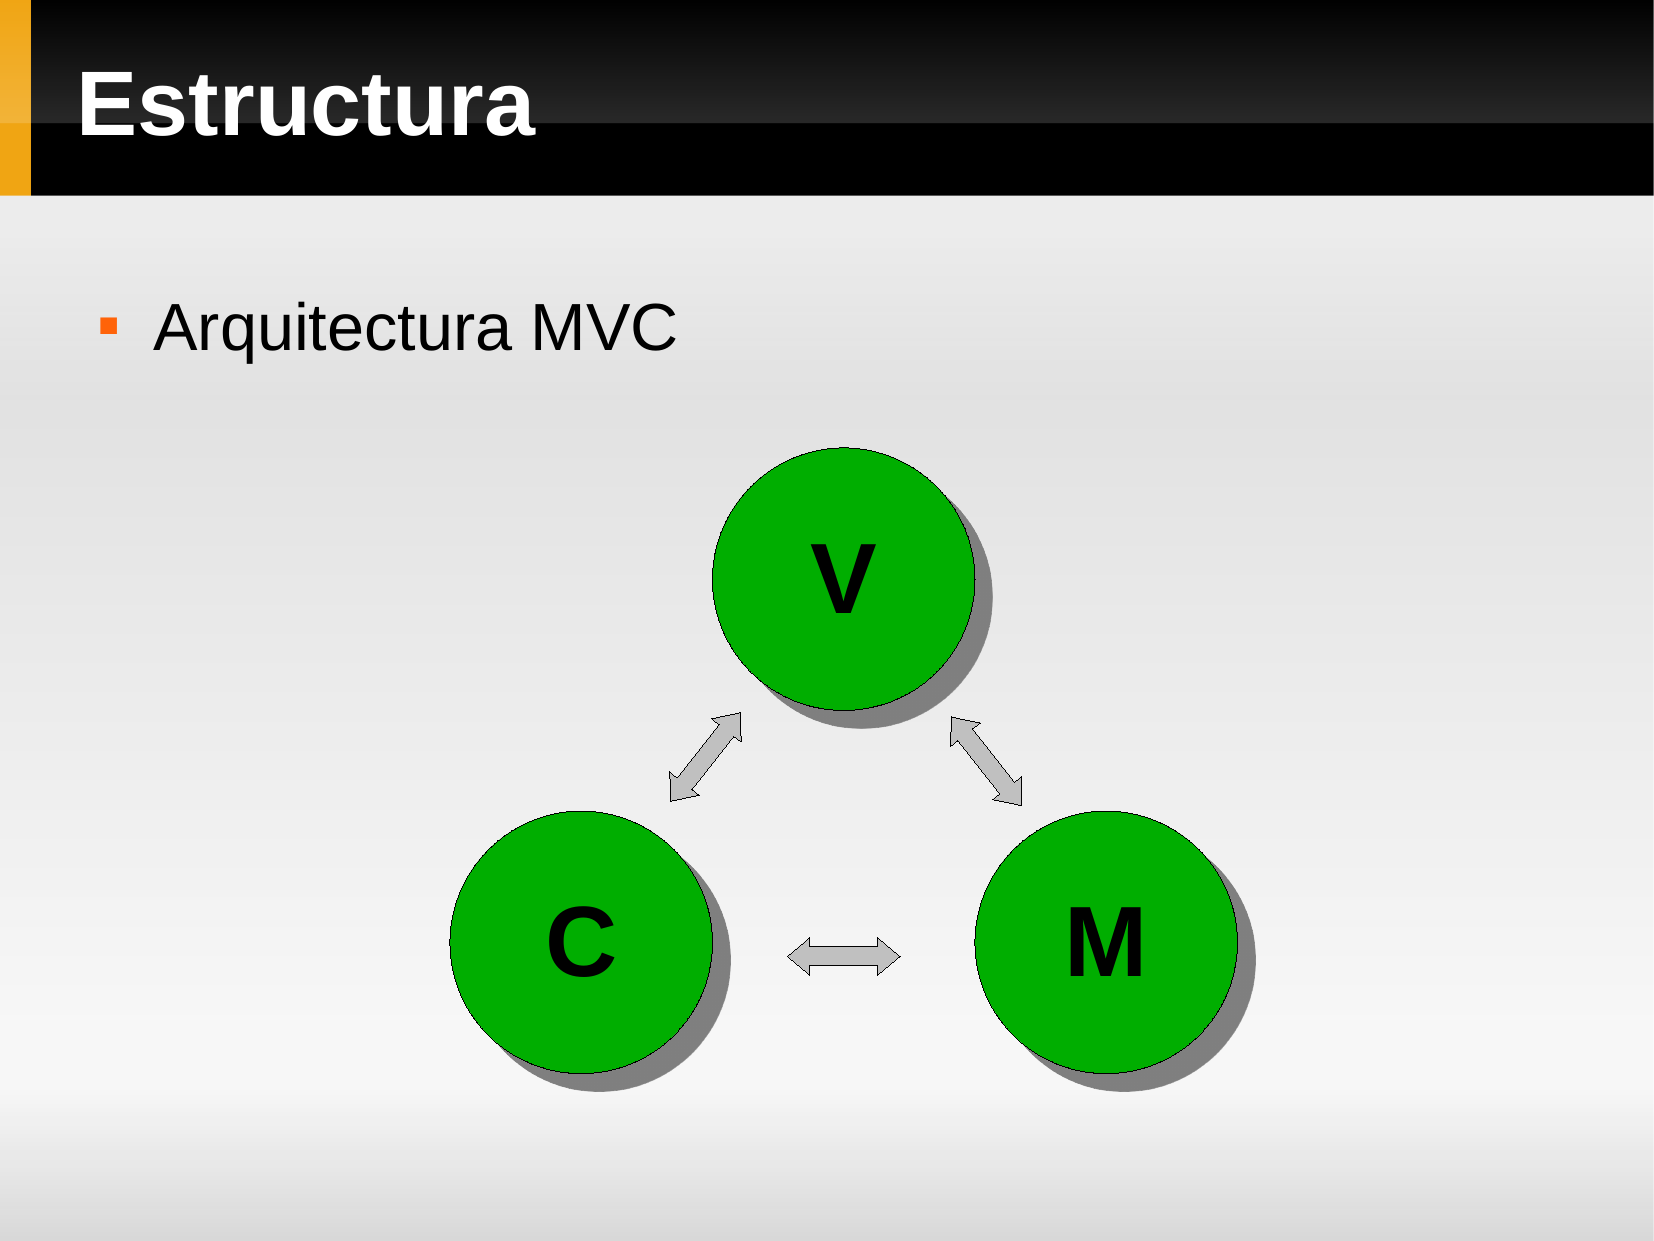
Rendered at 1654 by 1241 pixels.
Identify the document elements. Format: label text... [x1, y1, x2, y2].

text_box M [974, 811, 1238, 1074]
text_box [787, 937, 901, 976]
picture [0, 0, 1654, 1241]
text_box V [712, 447, 976, 711]
text_box C [449, 811, 713, 1074]
list Arquitectura MVC [82, 290, 1571, 1094]
text_box [950, 716, 1022, 806]
title Estructura [76, 7, 1565, 200]
text_box [669, 712, 742, 802]
